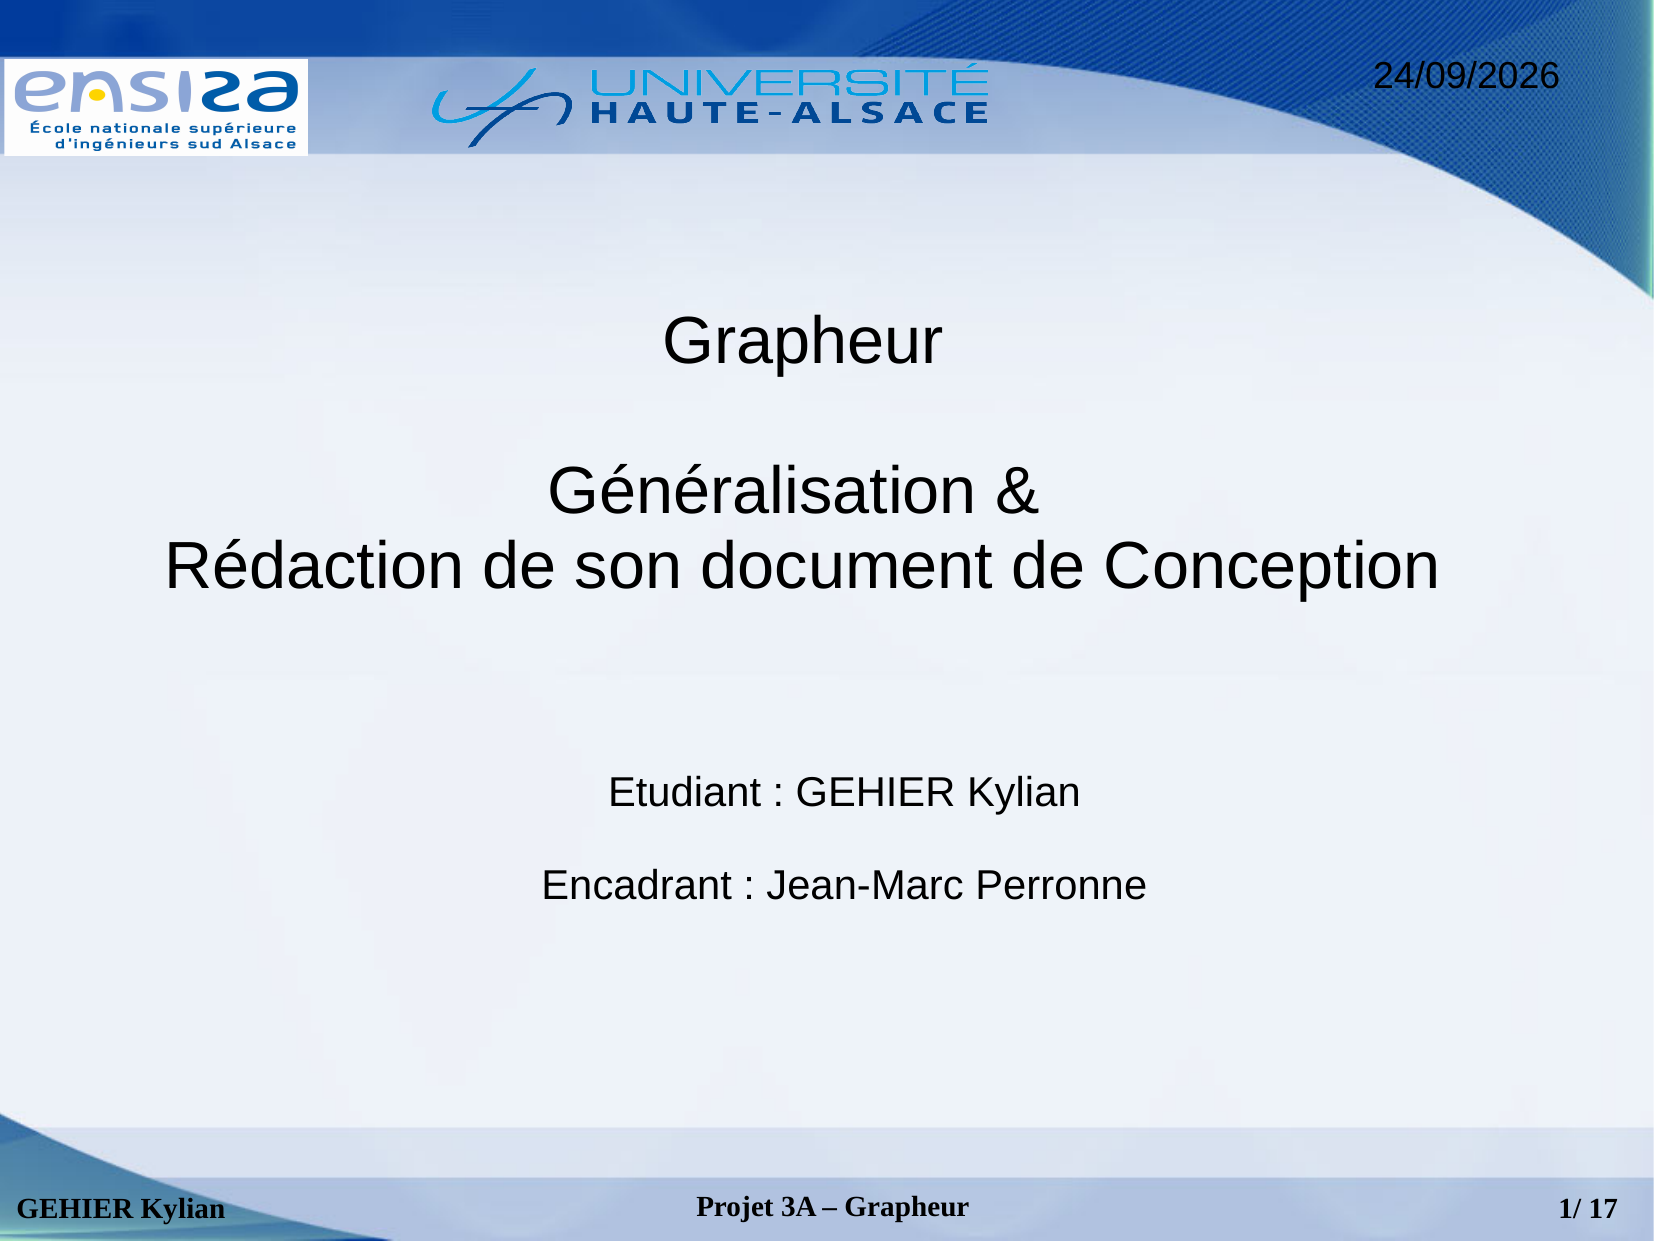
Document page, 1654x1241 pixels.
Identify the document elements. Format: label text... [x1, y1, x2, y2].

title Grapheur Généralisation & Rédaction de son document de Conception [94, 303, 1512, 603]
picture [0, 0, 1654, 1241]
subtitle Etudiant : GEHIER Kylian Encadrant : Jean-Marc Perronne [531, 744, 1158, 934]
